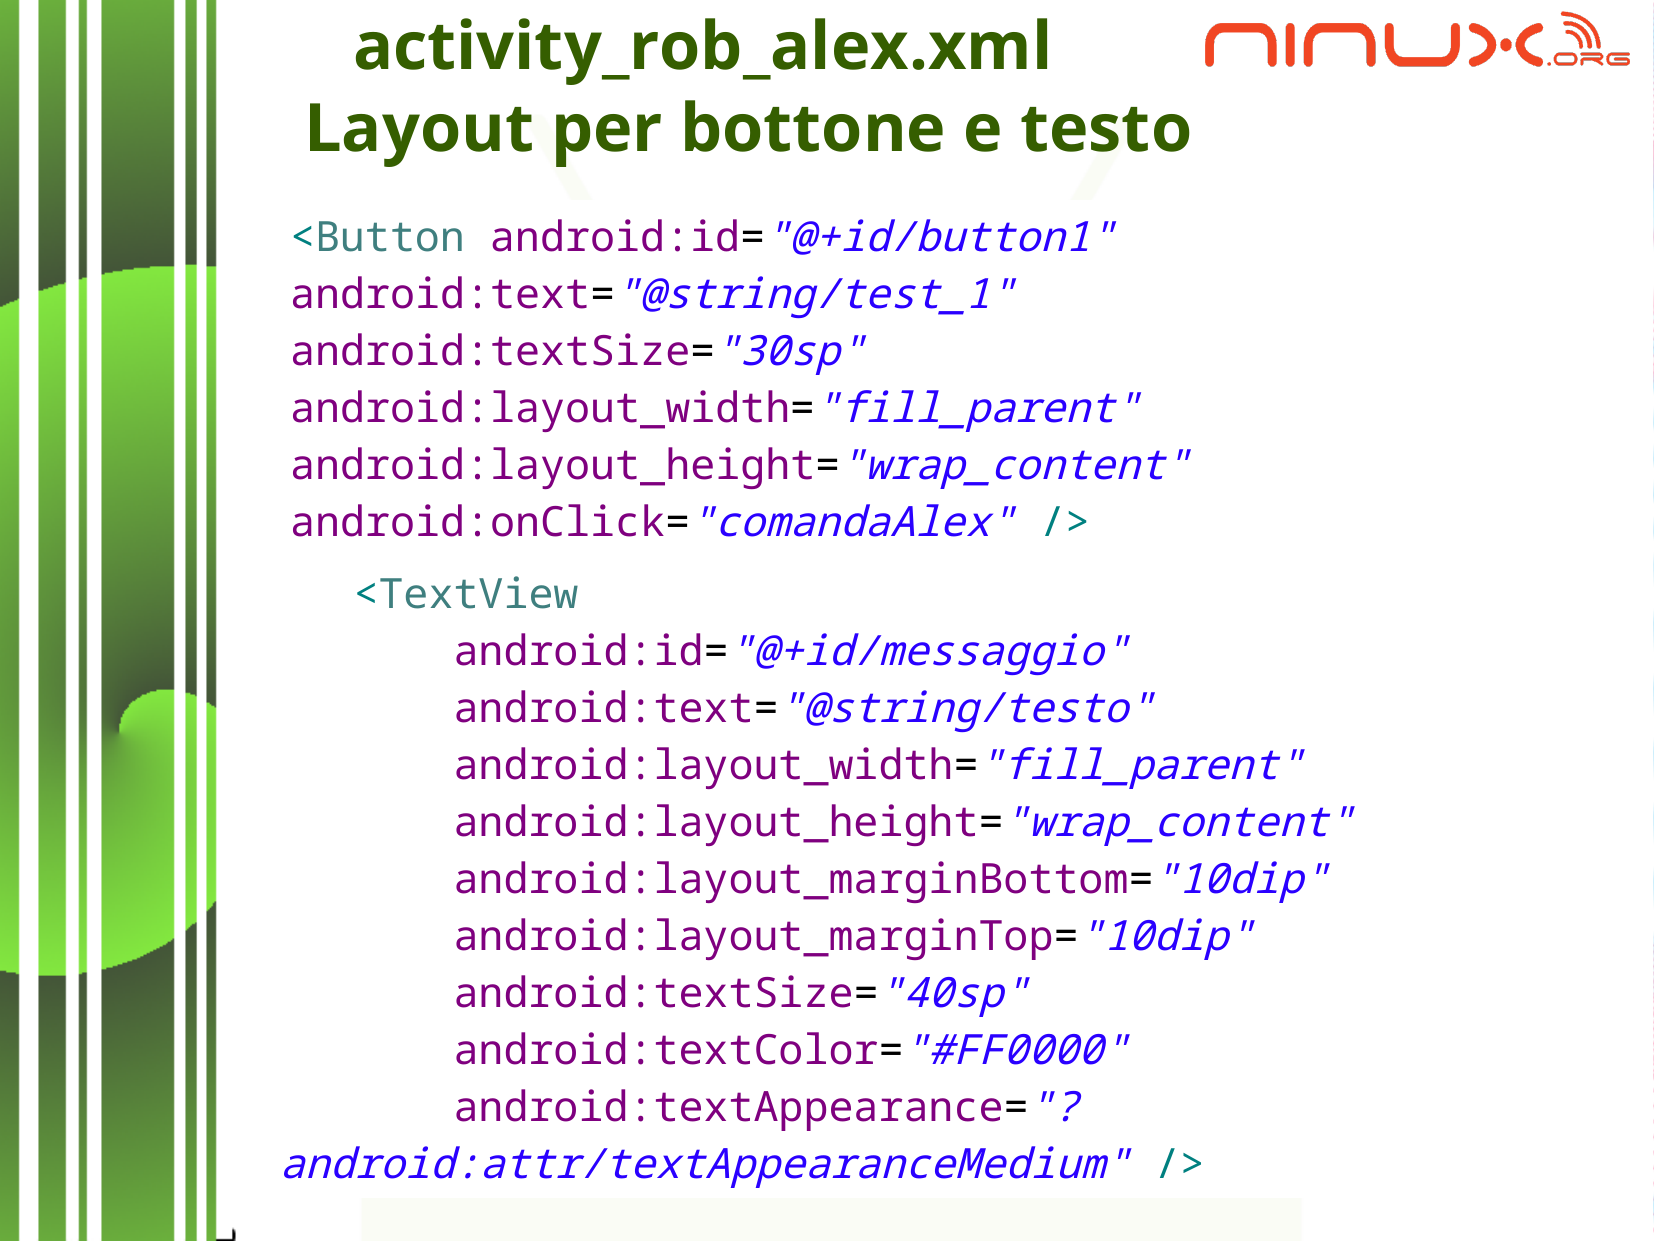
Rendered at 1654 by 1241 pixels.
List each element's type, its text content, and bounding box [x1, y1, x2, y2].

text_box <TextView android:id="@+id/messaggio" android:text="@string/testo" android:layout_width="fill_parent" android:layout_height="wrap_content" android:layout_marginBottom="10dip" android:layout_marginTop="10dip" android:textSize="40sp" android:textColor="#FF0000" android:textAppearance="?android:attr/textAppearanceMedium" /> [265, 556, 1371, 1111]
title Layout per bottone e testo [116, 51, 1381, 200]
picture [0, 0, 1654, 1241]
text_box <Button android:id="@+id/button1" android:text="@string/test_1" android:textSize="30sp" android:layout_width="fill_parent" android:layout_height="wrap_content" android:onClick="comandaAlex" /> [275, 199, 1381, 533]
title activity_rob_alex.xml [70, 0, 1335, 95]
